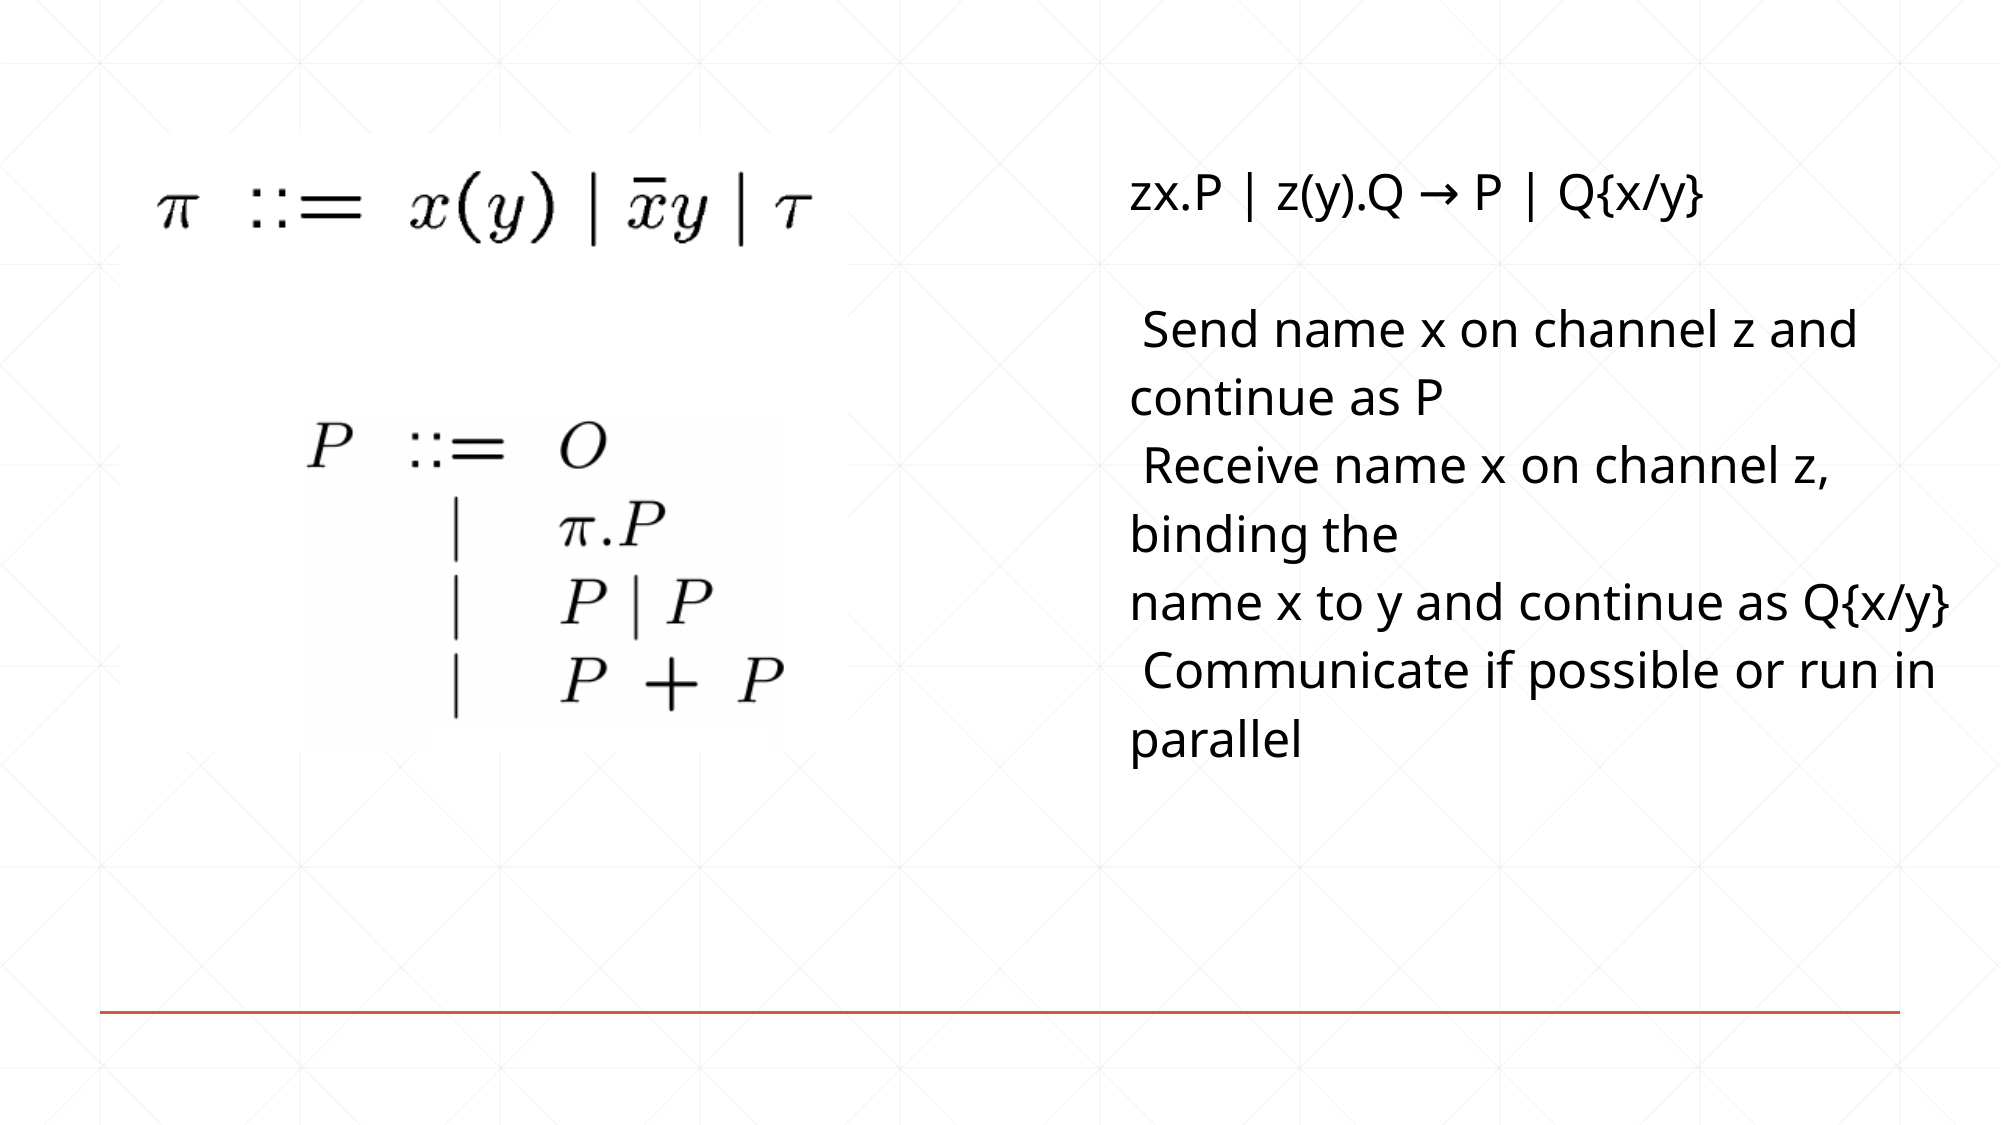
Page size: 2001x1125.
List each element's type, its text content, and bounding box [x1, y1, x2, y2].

text_box zx.P | z(y).Q → P | Q{x/y} Send name x on channel z and continue as P Receive name x on channel z, binding the name x to y and continue as Q{x/y} Communicate if possible or run in parallel [1115, 149, 2000, 931]
picture [120, 134, 848, 753]
